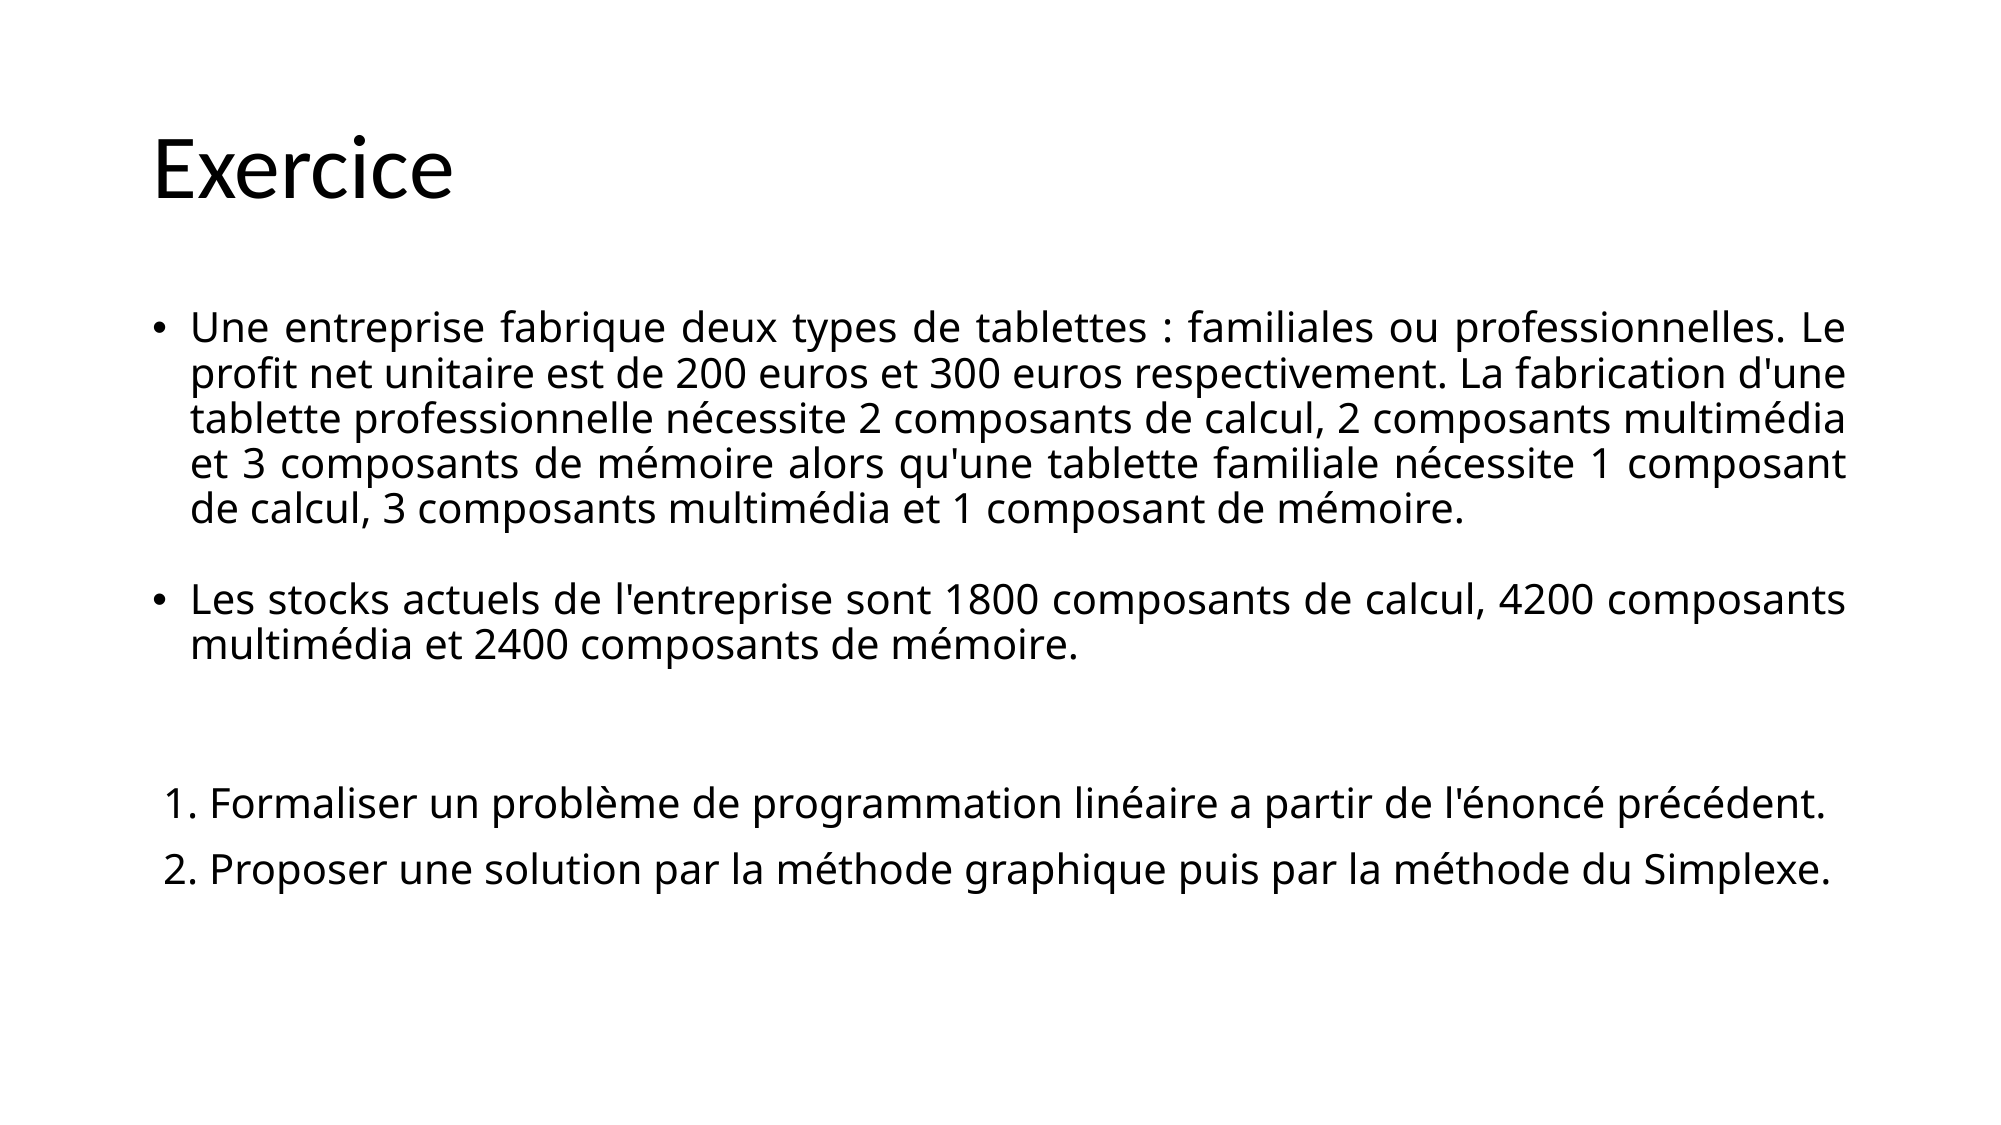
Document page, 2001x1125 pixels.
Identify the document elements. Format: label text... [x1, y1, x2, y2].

title Exercice [137, 59, 1863, 278]
list Une entreprise fabrique deux types de tablettes : familiales ou professionnelles. Le profit net unitaire est de 200 euros et 300 euros respectivement. La fabrication d'une tablette professionnelle nécessite 2 composants de calcul, 2 composants multimédia et 3 composants de mémoire alors qu'une tablette familiale nécessite 1 composant de calcul, 3 composants multimédia et 1 composant de mémoire. Les stocks actuels de l'entreprise sont 1800 composants de calcul, 4200 composants multimédia et 2400 composants de mémoire. 1. Formaliser un problème de programmation linéaire a partir de l'énoncé précédent. 2. Proposer une solution par la méthode graphique puis par la méthode du Simplexe. [137, 299, 1863, 1014]
